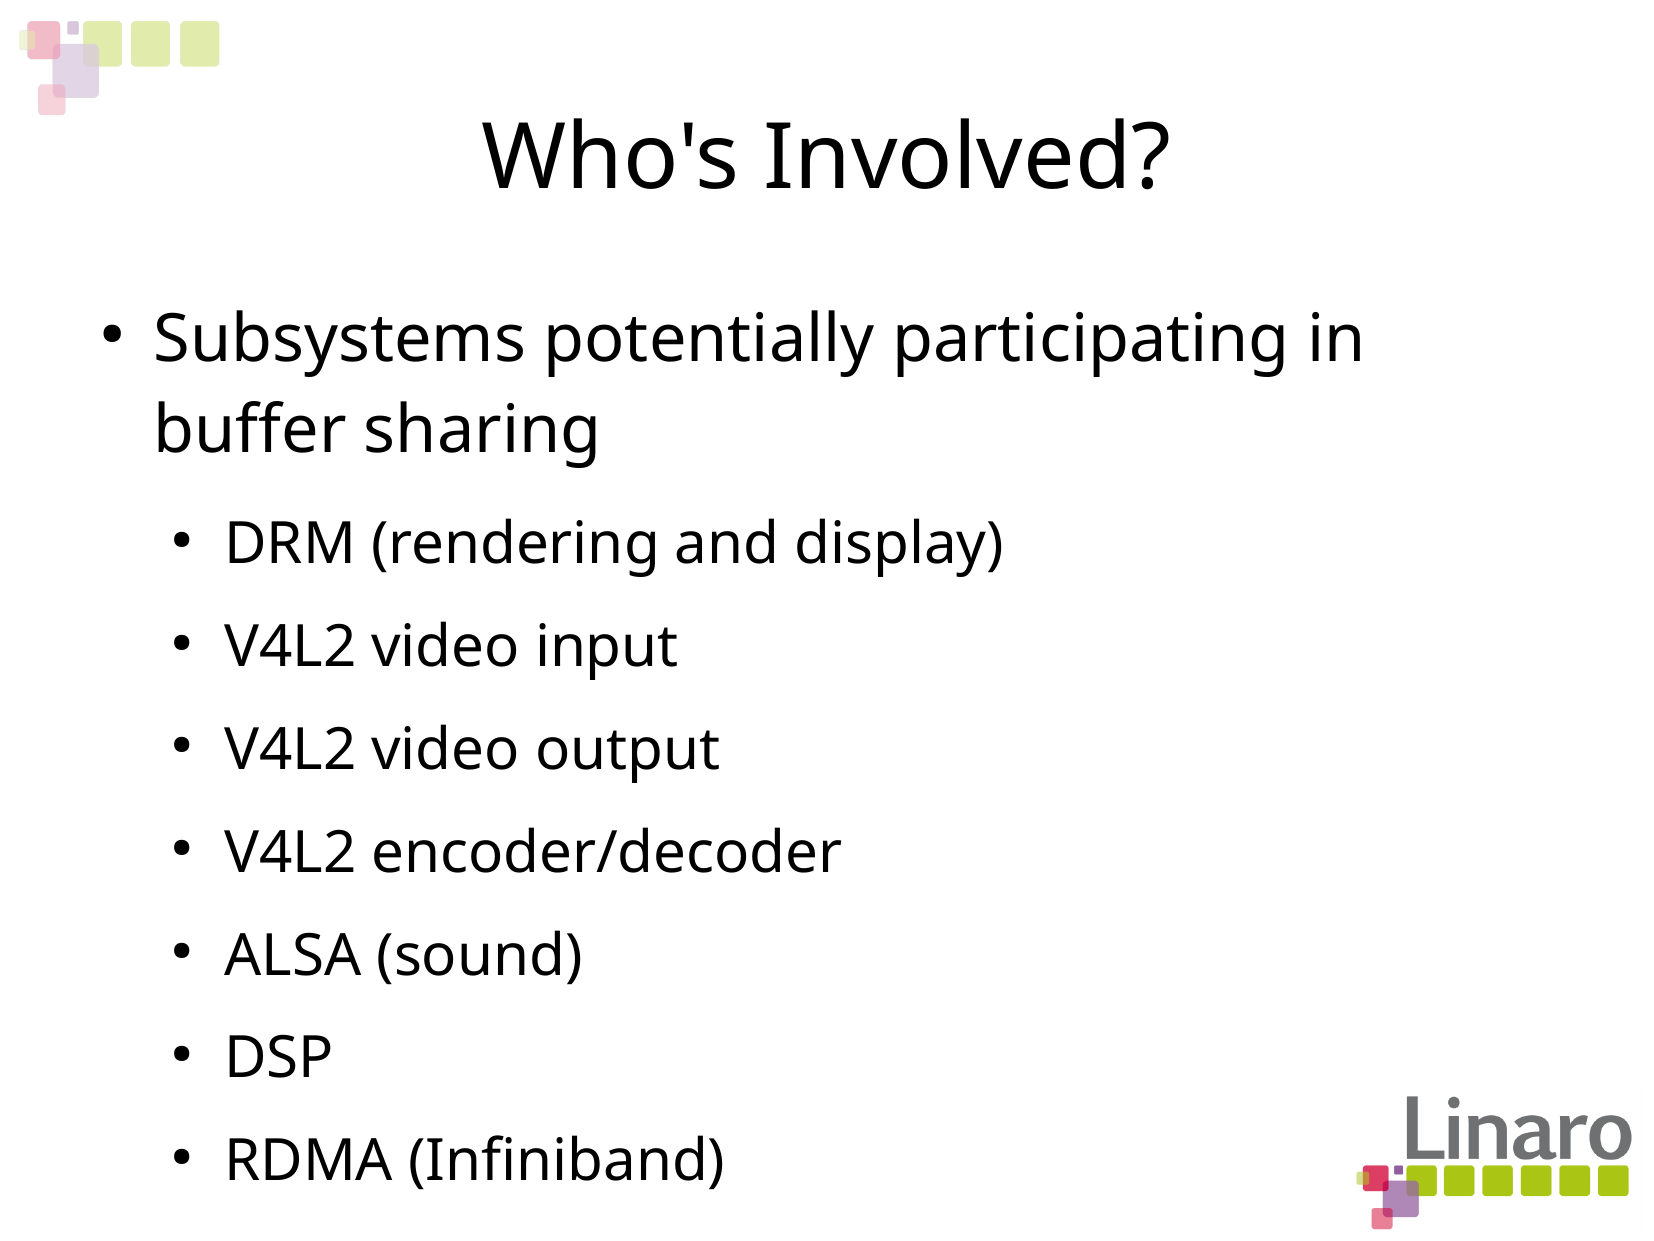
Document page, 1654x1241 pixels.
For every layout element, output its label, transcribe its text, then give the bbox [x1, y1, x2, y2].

title Who's Involved? [82, 56, 1571, 250]
picture [1343, 1087, 1644, 1238]
list Subsystems potentially participating in buffer sharing DRM (rendering and display) V4L2 video input V4L2 video output V4L2 encoder/decoder ALSA (sound) DSP RDMA (Infiniband) [82, 290, 1571, 1109]
